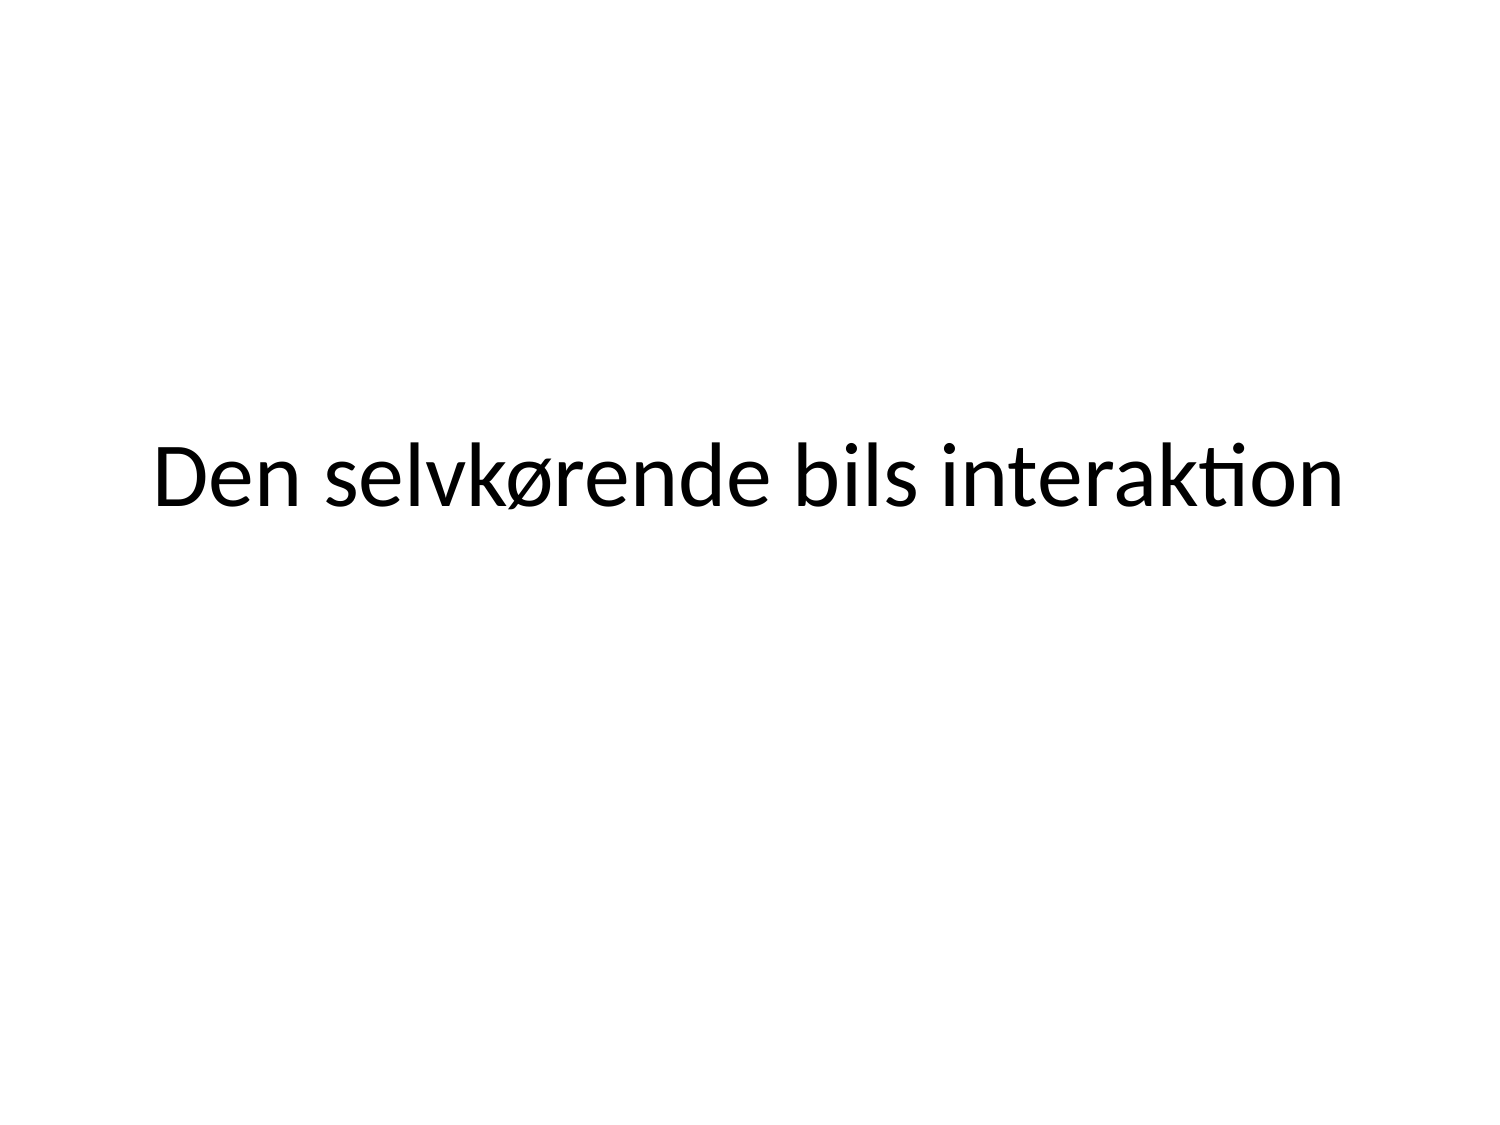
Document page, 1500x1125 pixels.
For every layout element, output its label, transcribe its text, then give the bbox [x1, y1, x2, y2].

title Den selvkørende bils interaktion [112, 349, 1388, 591]
